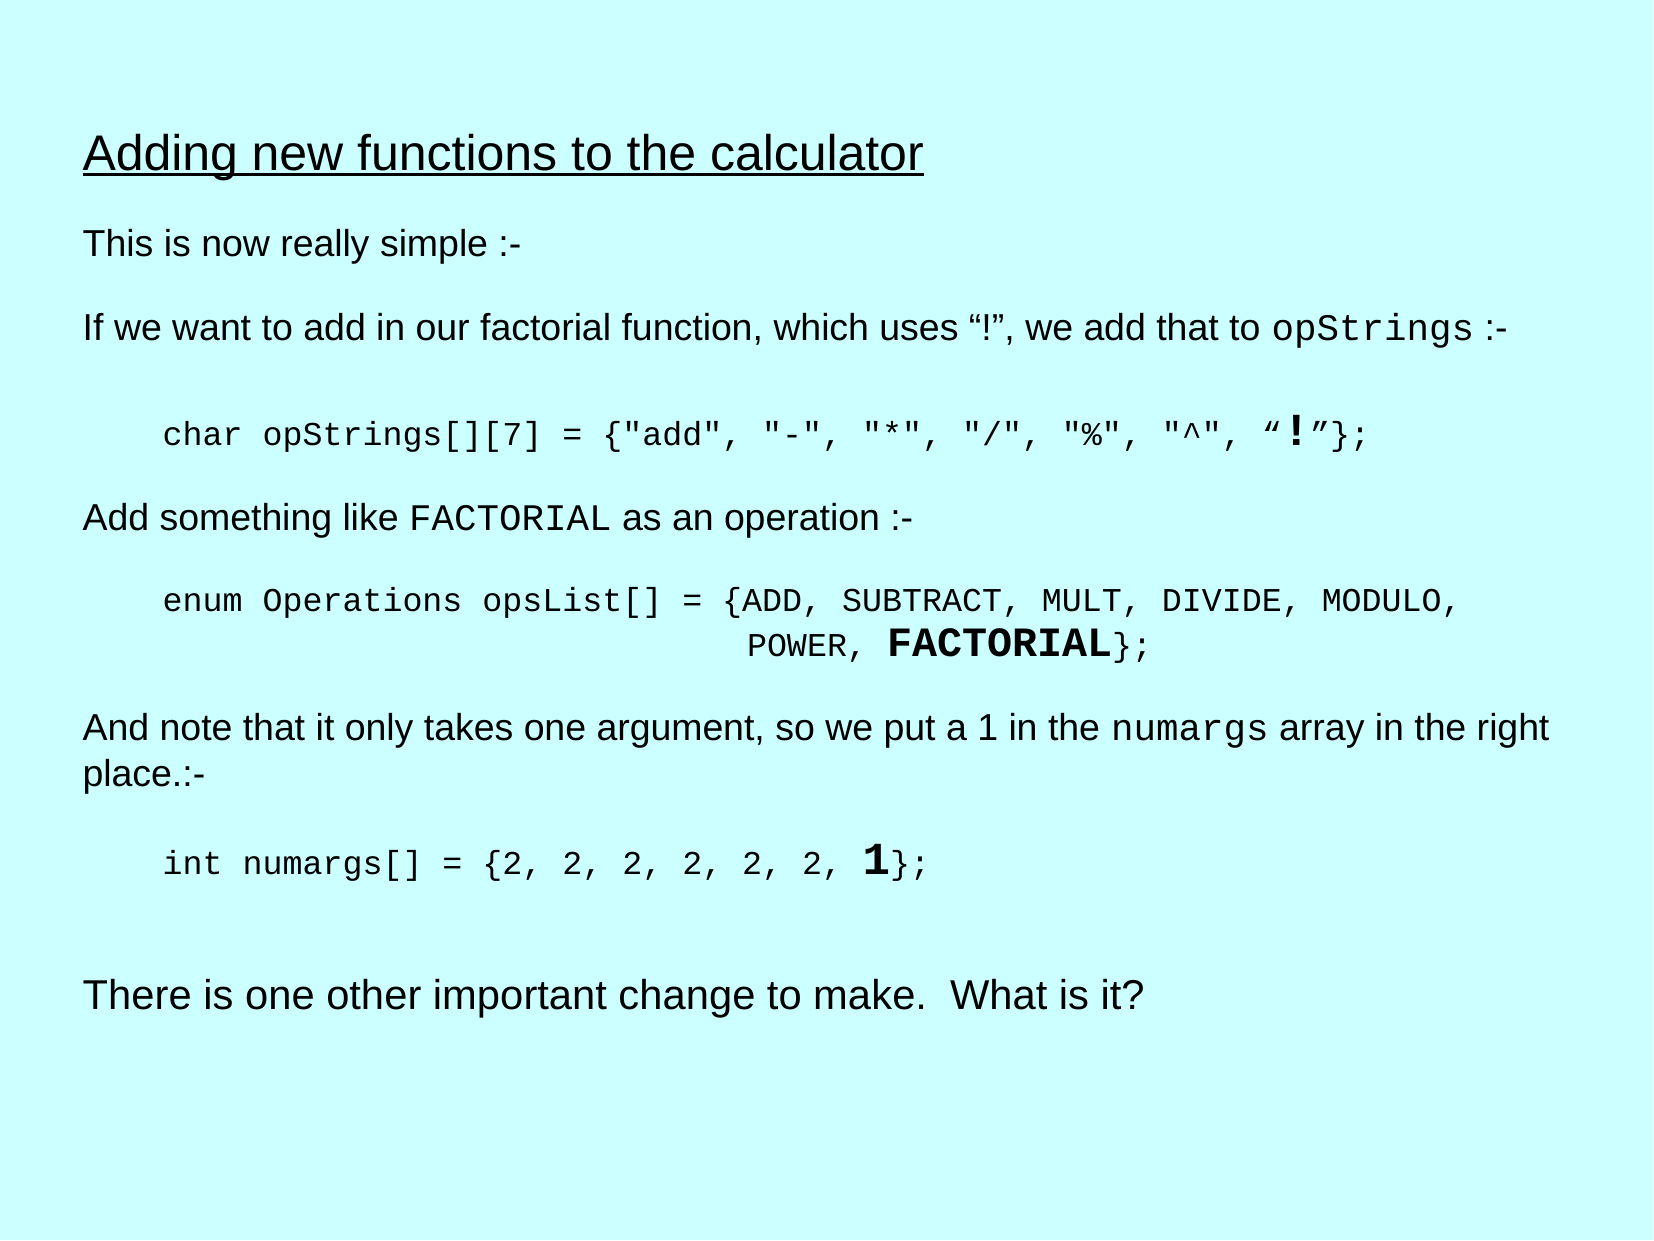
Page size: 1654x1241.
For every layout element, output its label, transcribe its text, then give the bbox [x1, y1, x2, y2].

subtitle Adding new functions to the calculator This is now really simple :- If we want to add in our factorial function, which uses “!”, we add that to opStrings :- char opStrings[][7] = {"add", "-", "*", "/", "%", "^", “!”}; Add something like FACTORIAL as an operation :- enum Operations opsList[] = {ADD, SUBTRACT, MULT, DIVIDE, MODULO, POWER, FACTORIAL}; And note that it only takes one argument, so we put a 1 in the numargs array in the right place.:- int numargs[] = {2, 2, 2, 2, 2, 2, 1}; There is one other important change to make. What is it? [82, 82, 1583, 1158]
